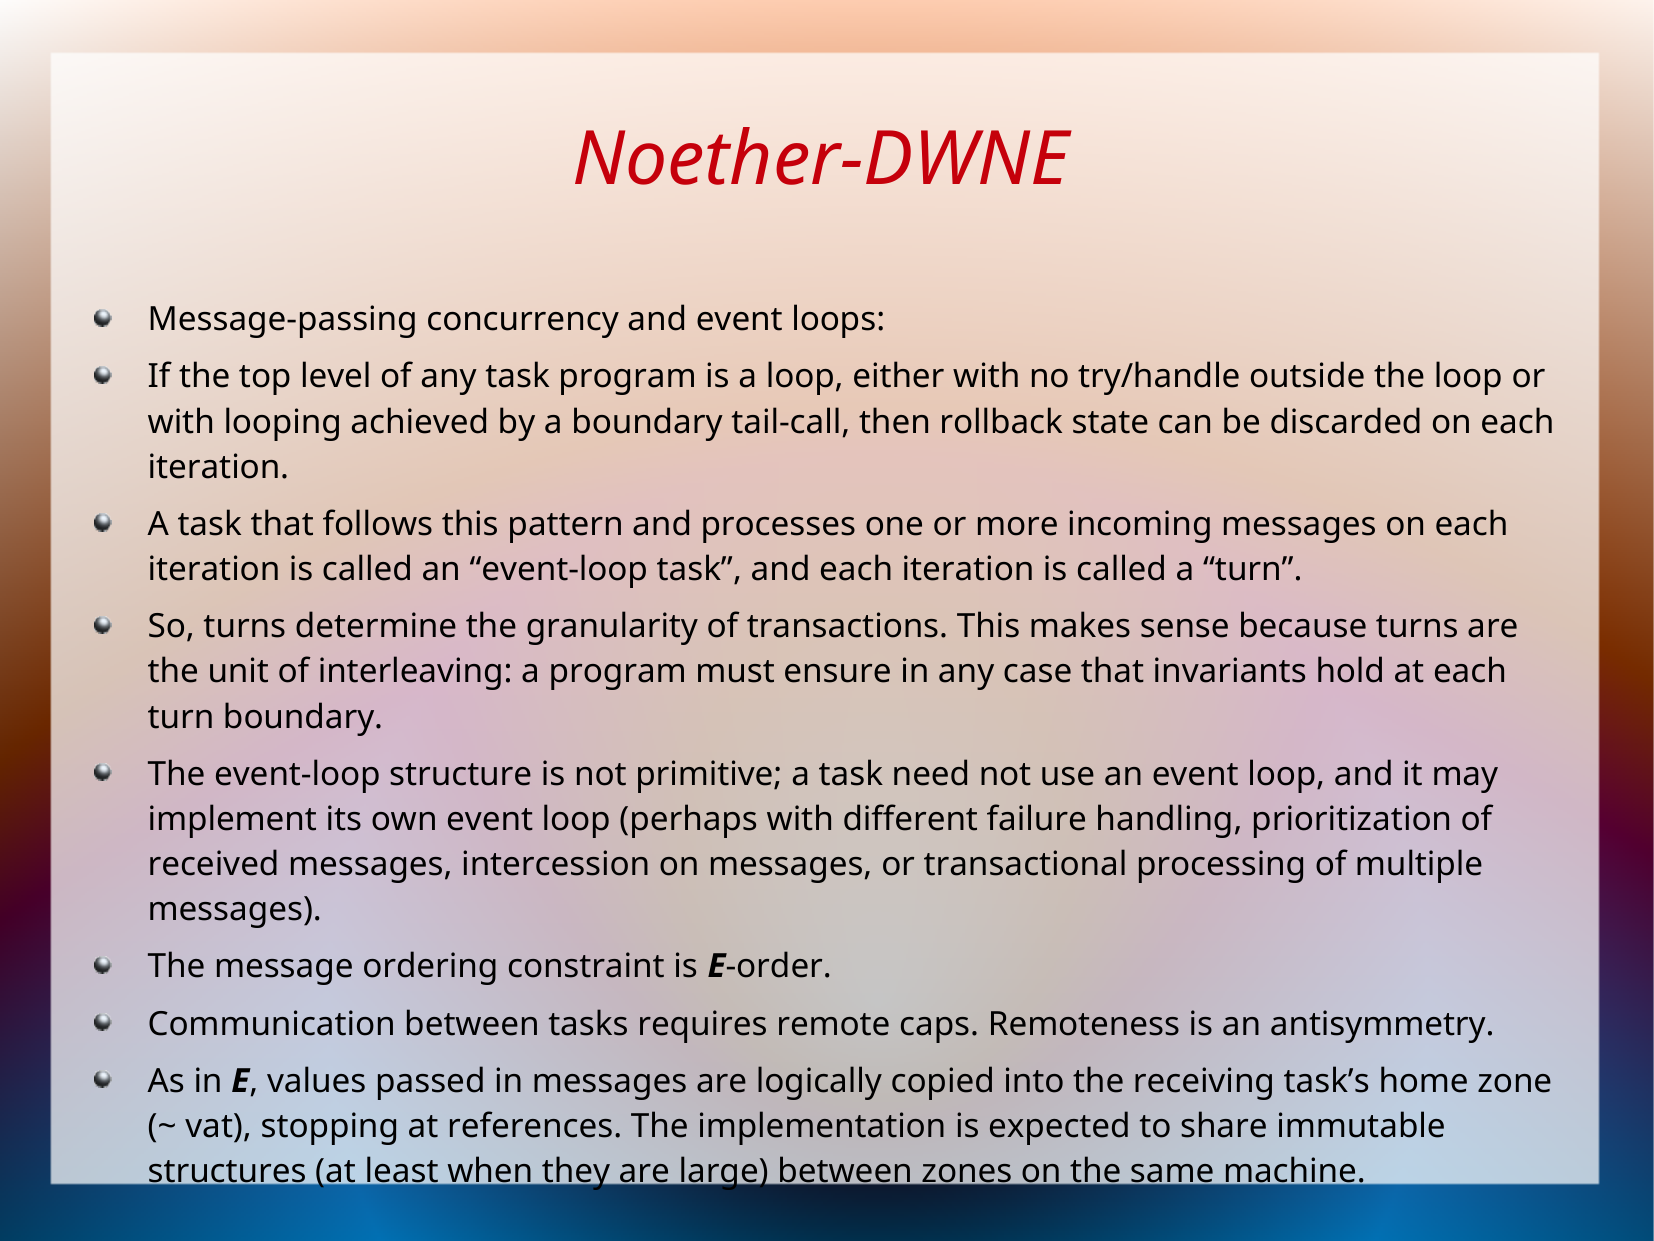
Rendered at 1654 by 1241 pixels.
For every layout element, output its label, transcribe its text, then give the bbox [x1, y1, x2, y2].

list Message-passing concurrency and event loops: If the top level of any task program is a loop, either with no try/handle outside the loop or with looping achieved by a boundary tail-call, then rollback state can be discarded on each iteration. A task that follows this pattern and processes one or more incoming messages on each iteration is called an “event-loop task”, and each iteration is called a “turn”. So, turns determine the granularity of transactions. This makes sense because turns are the unit of interleaving: a program must ensure in any case that invariants hold at each turn boundary. The event-loop structure is not primitive; a task need not use an event loop, and it may implement its own event loop (perhaps with different failure handling, prioritization of received messages, intercession on messages, or transactional processing of multiple messages). The message ordering constraint is E-order. Communication between tasks requires remote caps. Remoteness is an antisymmetry. As in E, values passed in messages are logically copied into the receiving task’s home zone (~ vat), stopping at references. The implementation is expected to share immutable structures (at least when they are large) between zones on the same machine. [76, 295, 1565, 1099]
title Noether-DWNE [76, 59, 1565, 252]
picture [0, 0, 1654, 1241]
